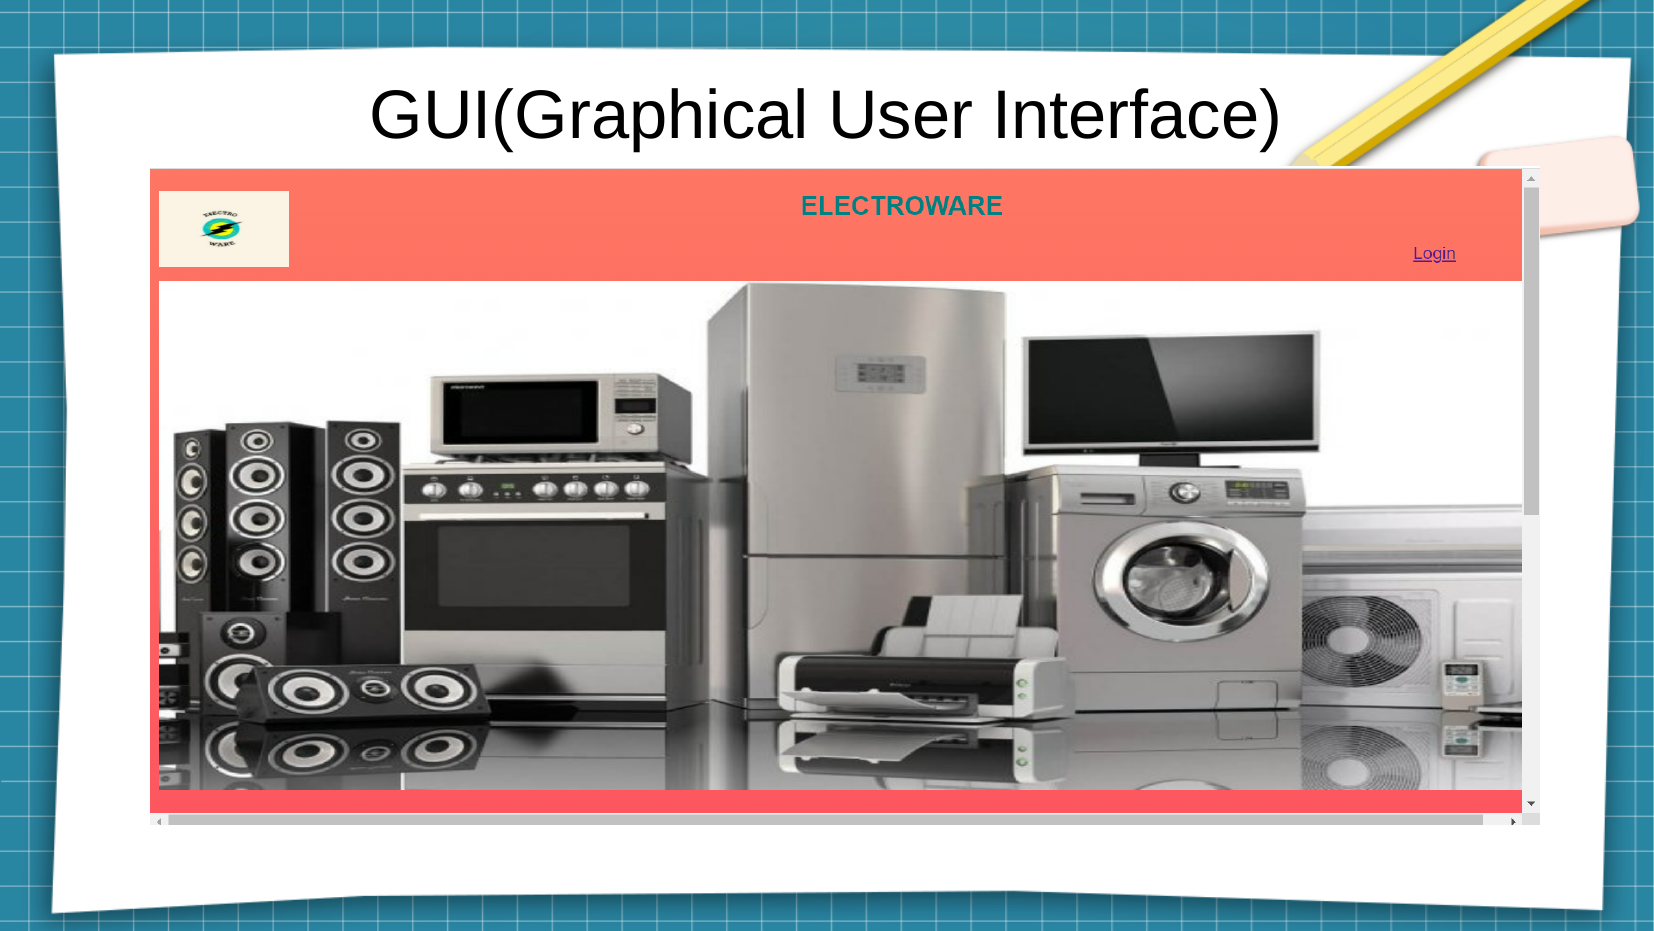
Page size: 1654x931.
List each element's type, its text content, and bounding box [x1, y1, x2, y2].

picture [0, 0, 1654, 931]
title GUI(Graphical User Interface) [82, 37, 1571, 193]
